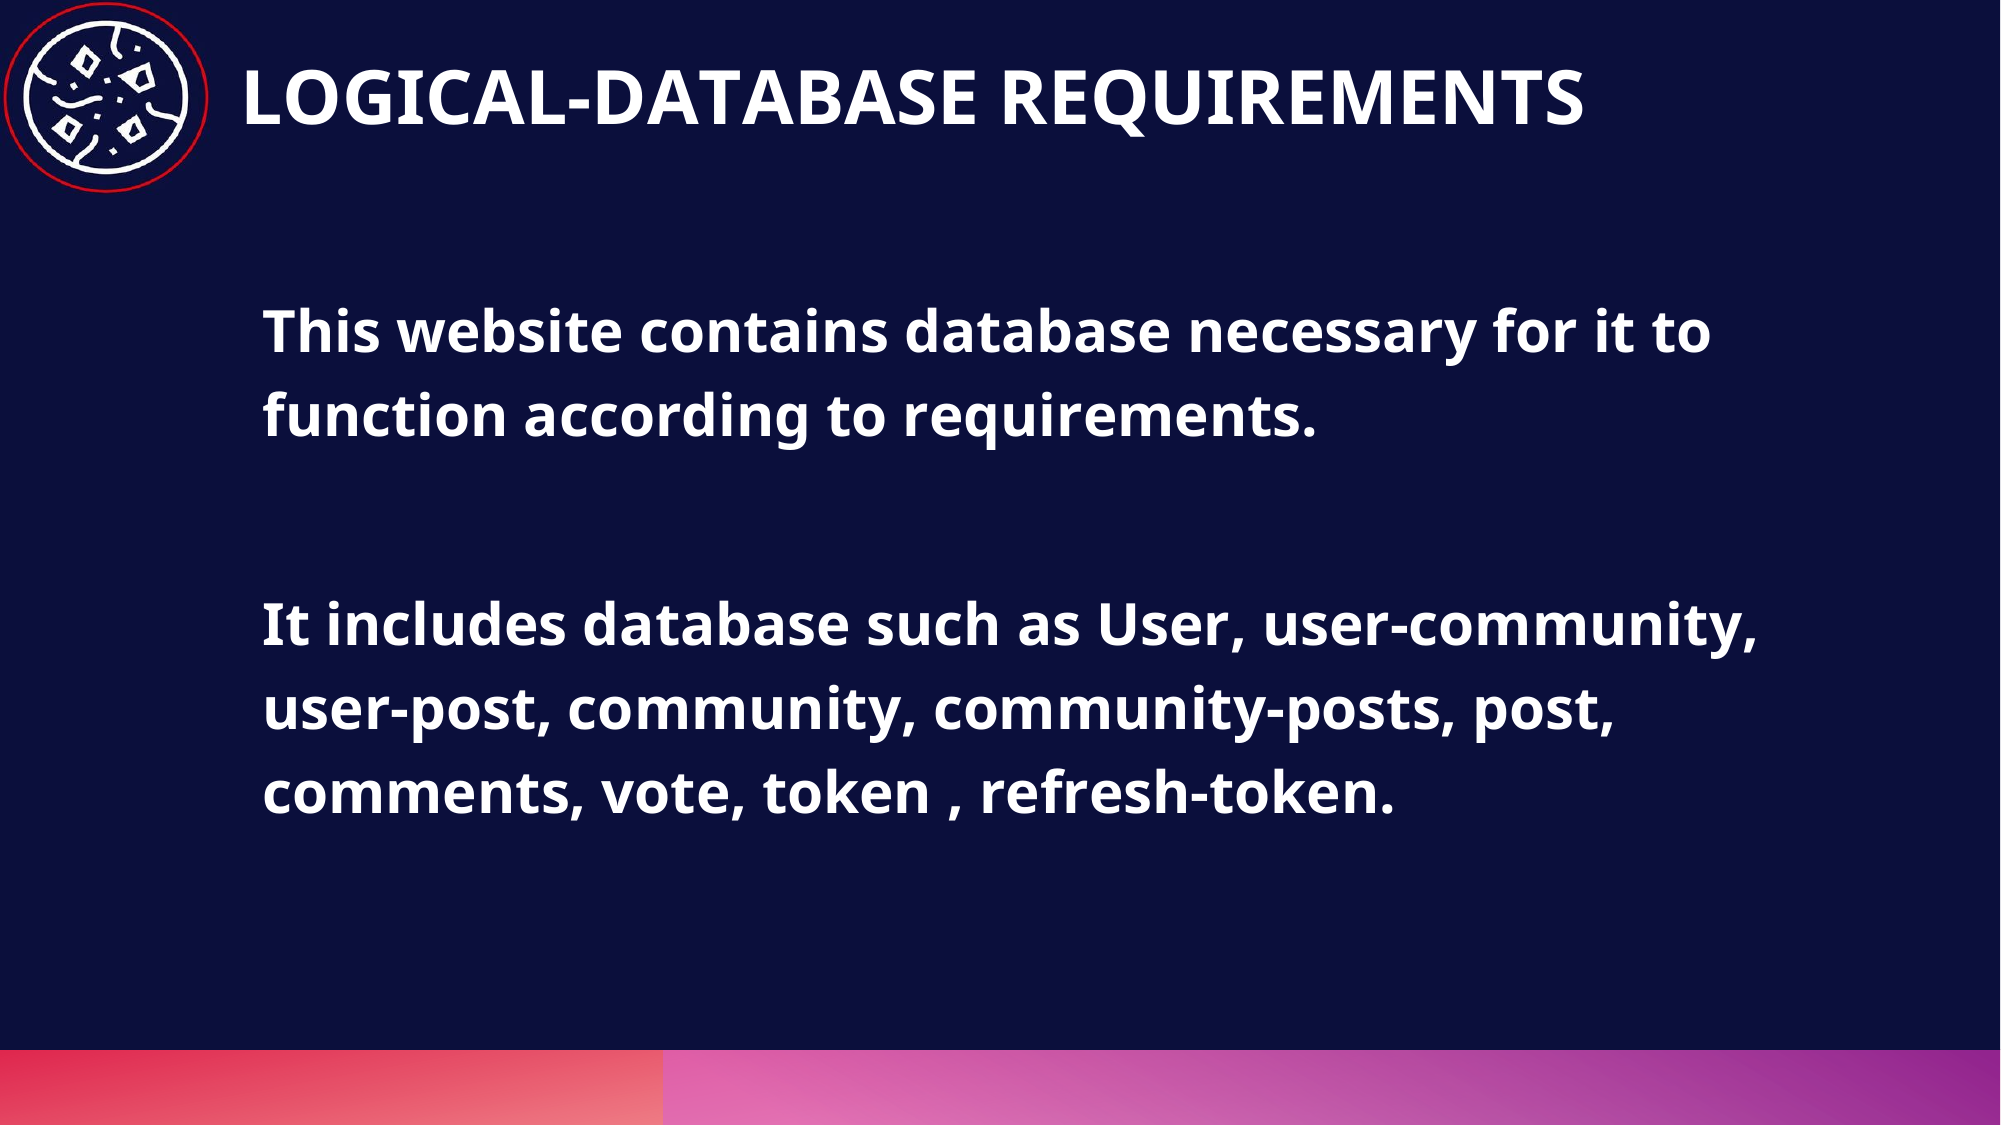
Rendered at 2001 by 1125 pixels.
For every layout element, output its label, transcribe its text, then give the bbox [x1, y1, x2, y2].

picture [0, 0, 2001, 1125]
title LOGICAL-DATABASE REQUIREMENTS [240, 45, 1920, 140]
list This website contains database necessary for it to function according to requirements. It includes database such as User, user-community, user-post, community, community-posts, post, comments, vote, token , refresh-token. [224, 280, 1905, 930]
